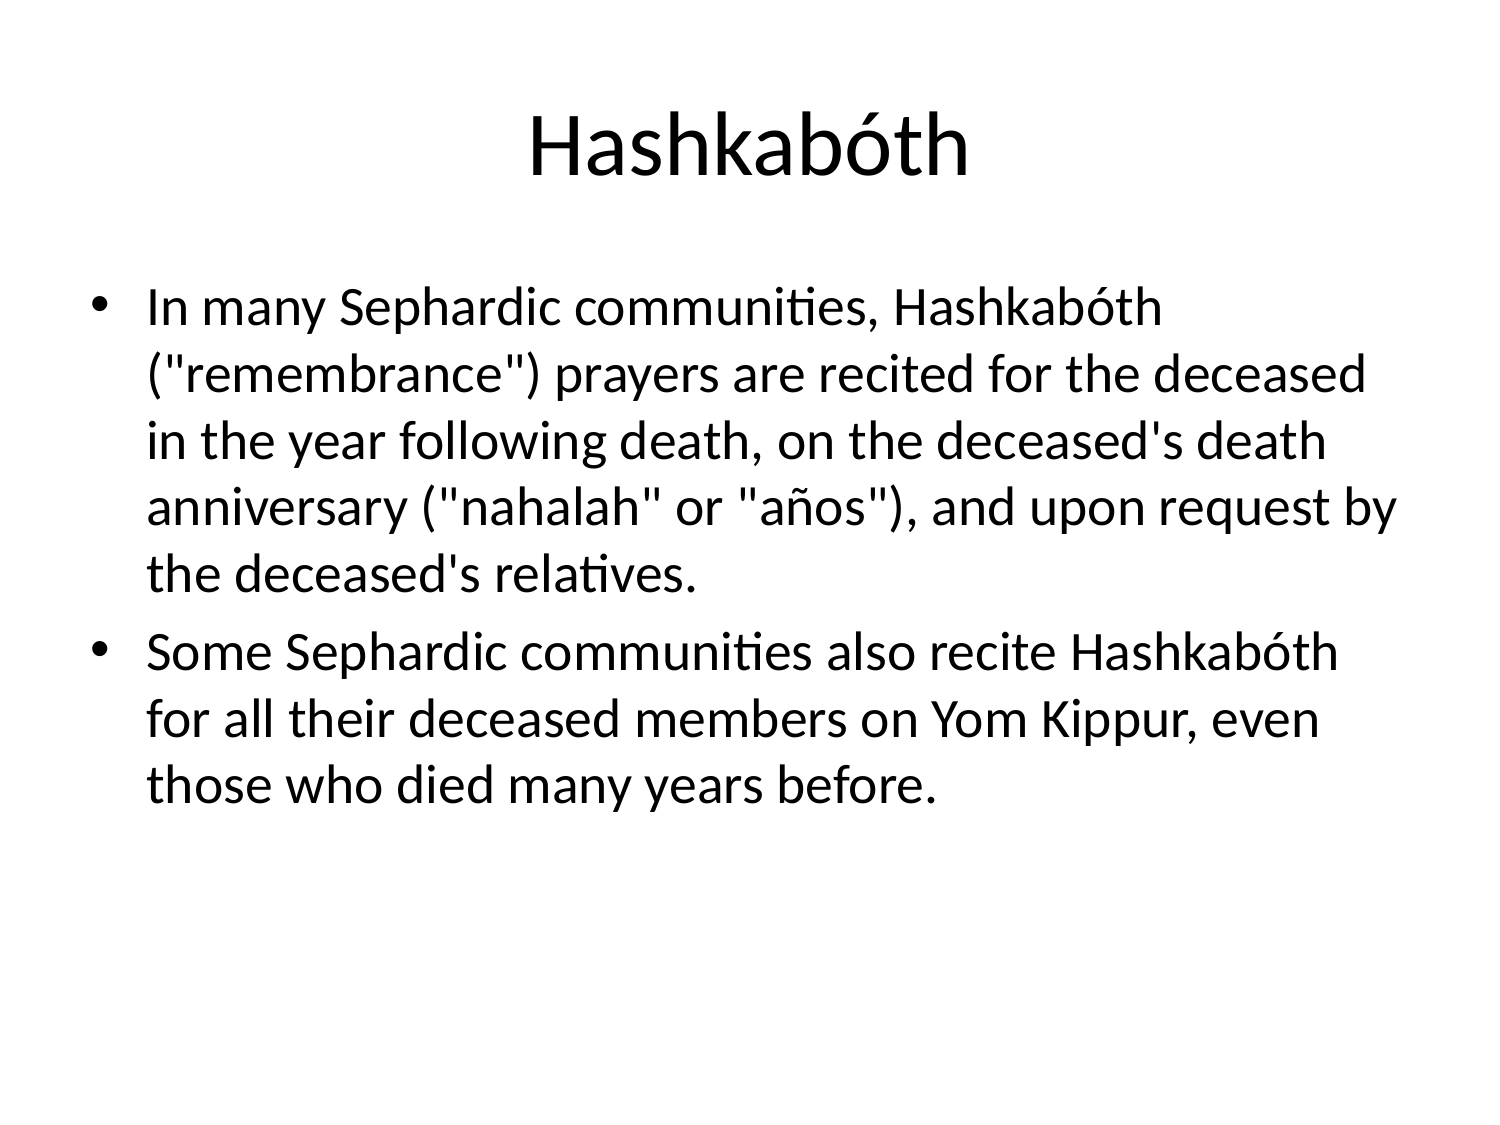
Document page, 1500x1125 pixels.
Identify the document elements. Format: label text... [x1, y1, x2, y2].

title Hashkabóth [75, 45, 1425, 233]
list In many Sephardic communities, Hashkabóth ("remembrance") prayers are recited for the deceased in the year following death, on the deceased's death anniversary ("nahalah" or "años"), and upon request by the deceased's relatives. Some Sephardic communities also recite Hashkabóth for all their deceased members on Yom Kippur, even those who died many years before. [75, 262, 1425, 1005]
